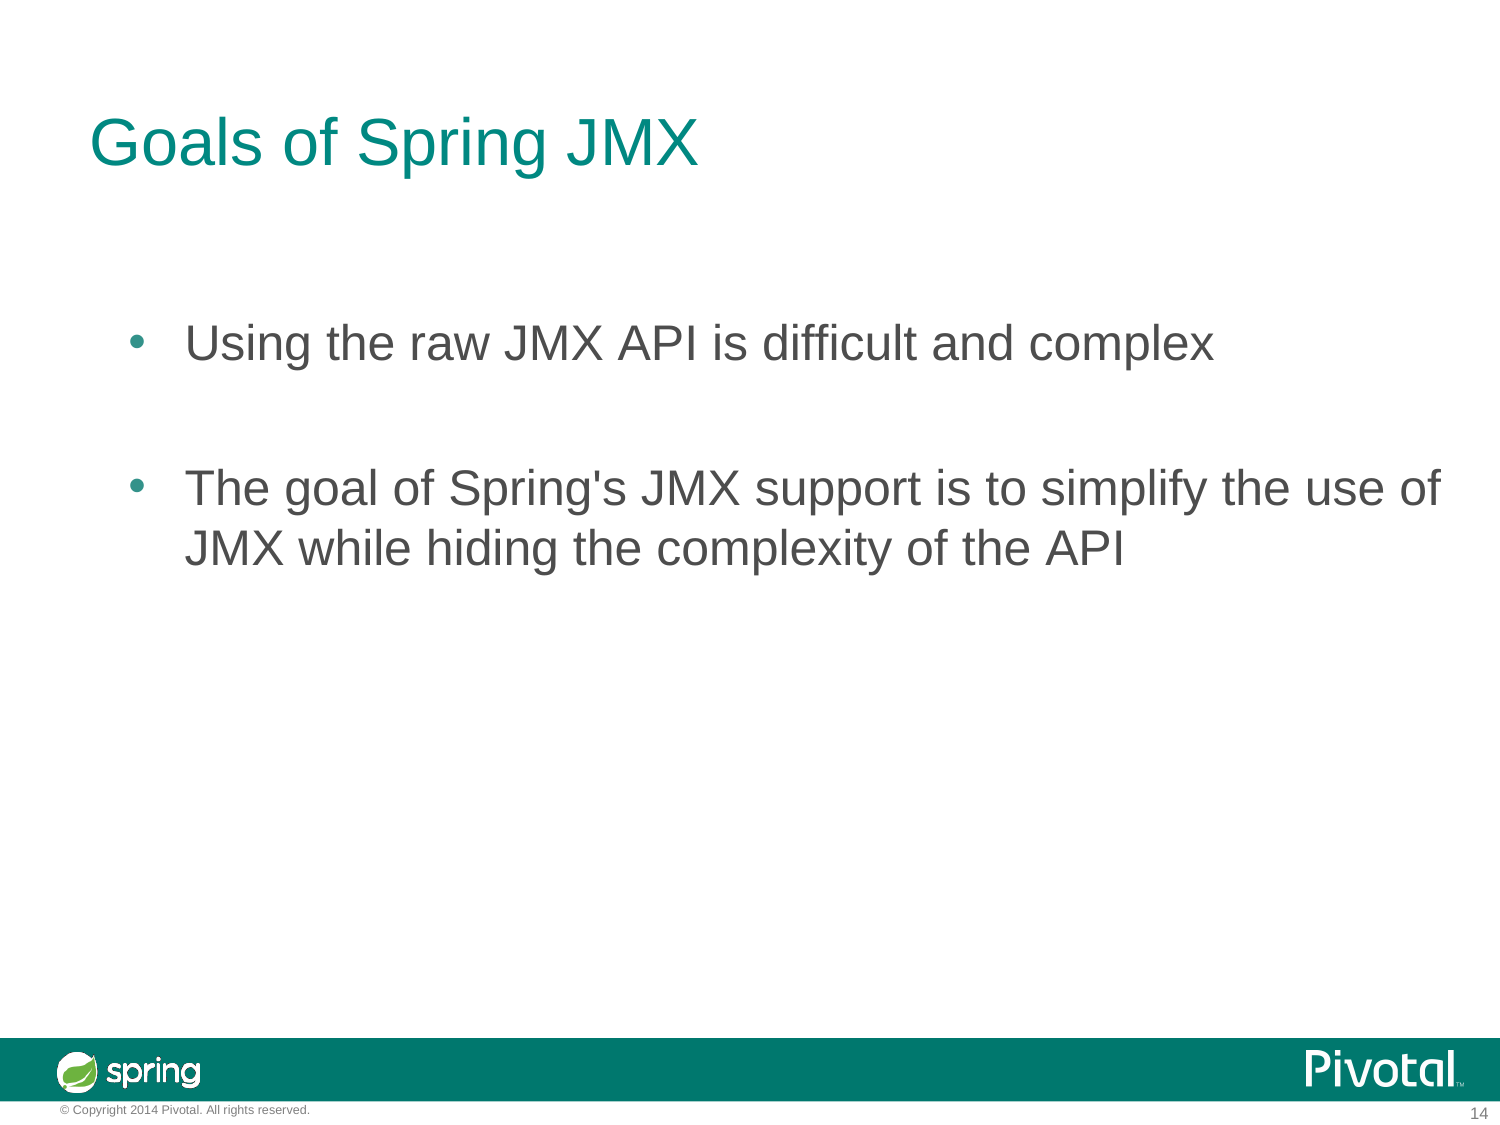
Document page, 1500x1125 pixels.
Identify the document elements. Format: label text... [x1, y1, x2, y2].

picture [32, 1041, 210, 1103]
title Goals of Spring JMX [75, 45, 1426, 233]
list Using the raw JMX API is difficult and complex The goal of Spring's JMX support is to simplify the use of JMX while hiding the complexity of the API [113, 303, 1500, 1034]
picture [1306, 1050, 1464, 1087]
